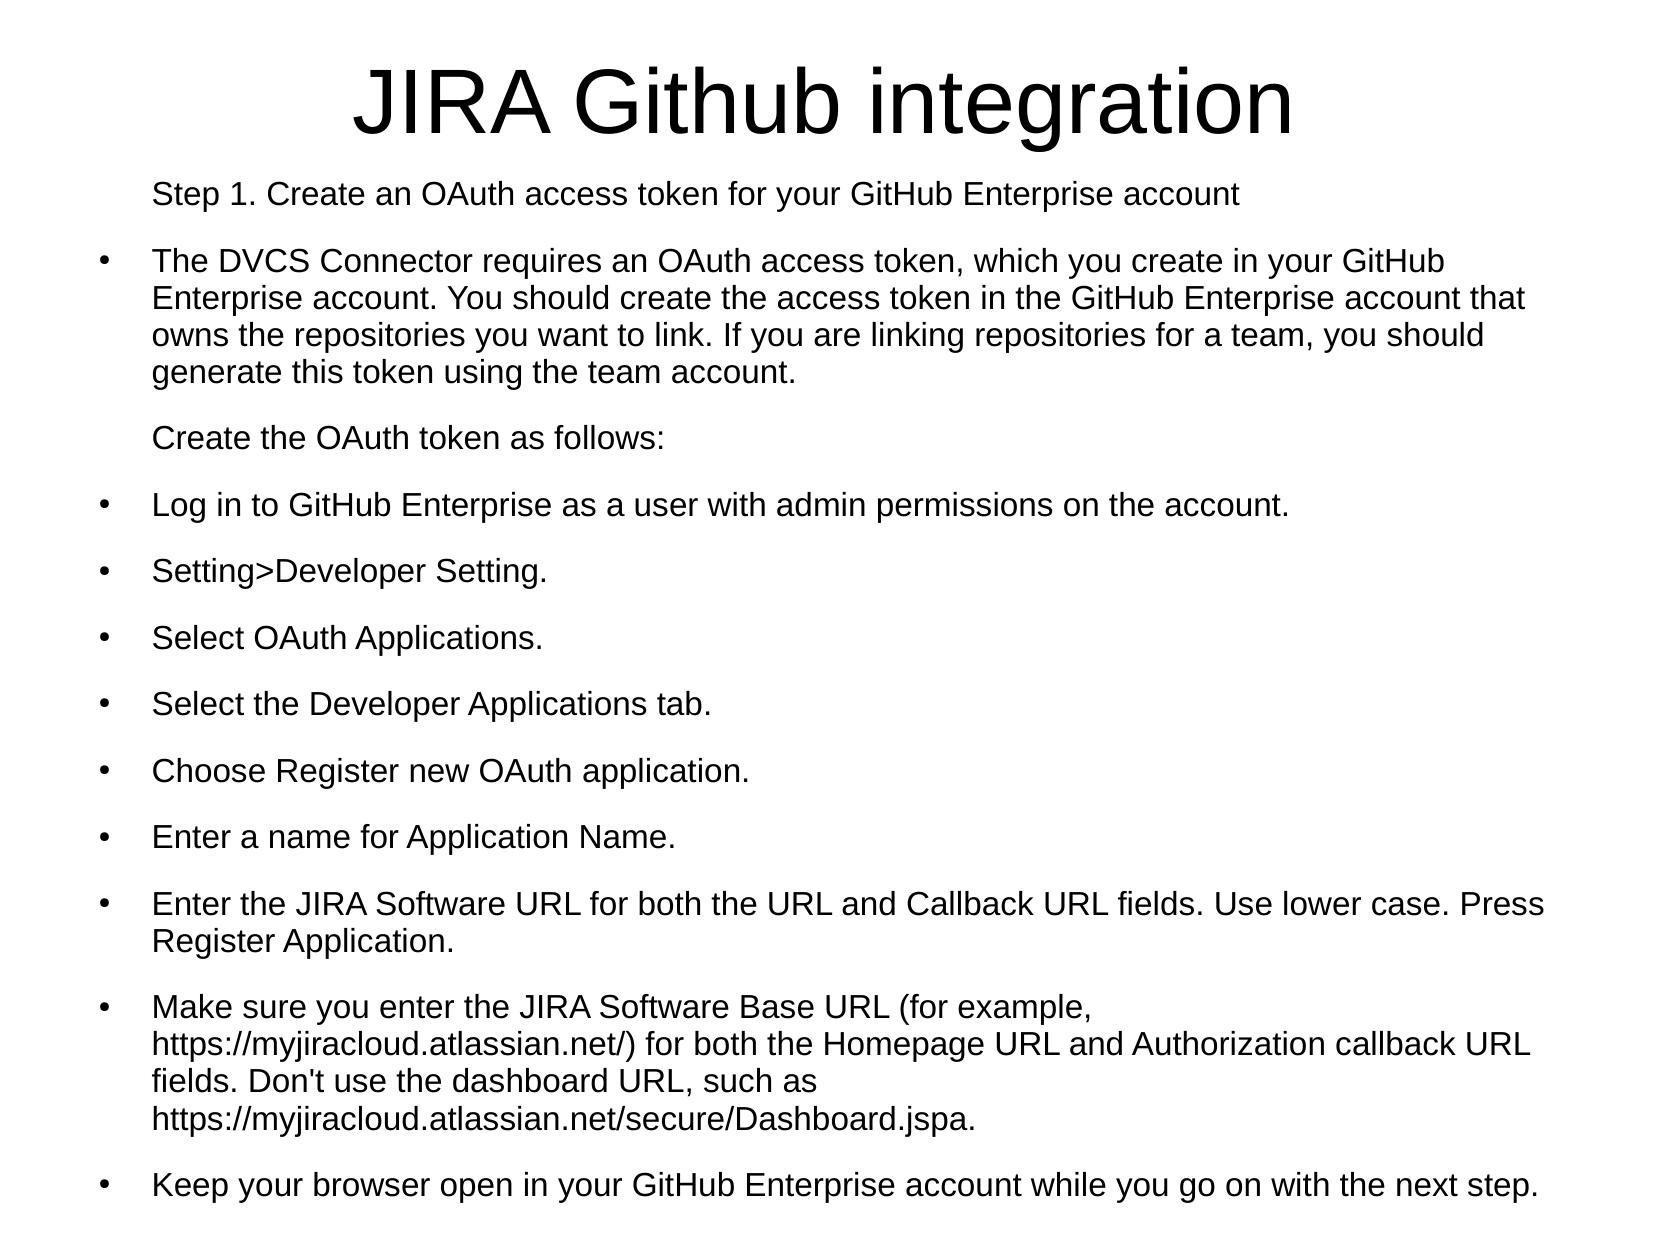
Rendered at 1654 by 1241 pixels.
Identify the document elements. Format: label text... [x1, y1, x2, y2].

title JIRA Github integration [80, 27, 1569, 175]
list Step 1. Create an OAuth access token for your GitHub Enterprise account The DVCS Connector requires an OAuth access token, which you create in your GitHub Enterprise account. You should create the access token in the GitHub Enterprise account that owns the repositories you want to link. If you are linking repositories for a team, you should generate this token using the team account. Create the OAuth token as follows: Log in to GitHub Enterprise as a user with admin permissions on the account. Setting>Developer Setting. Select OAuth Applications. Select the Developer Applications tab. Choose Register new OAuth application. Enter a name for Application Name. Enter the JIRA Software URL for both the URL and Callback URL fields. Use lower case. Press Register Application. Make sure you enter the JIRA Software Base URL (for example, https://myjiracloud.atlassian.net/) for both the Homepage URL and Authorization callback URL fields. Don't use the dashboard URL, such as https://myjiracloud.atlassian.net/secure/Dashboard.jspa. Keep your browser open in your GitHub Enterprise account while you go on with the next step. [80, 175, 1569, 1209]
